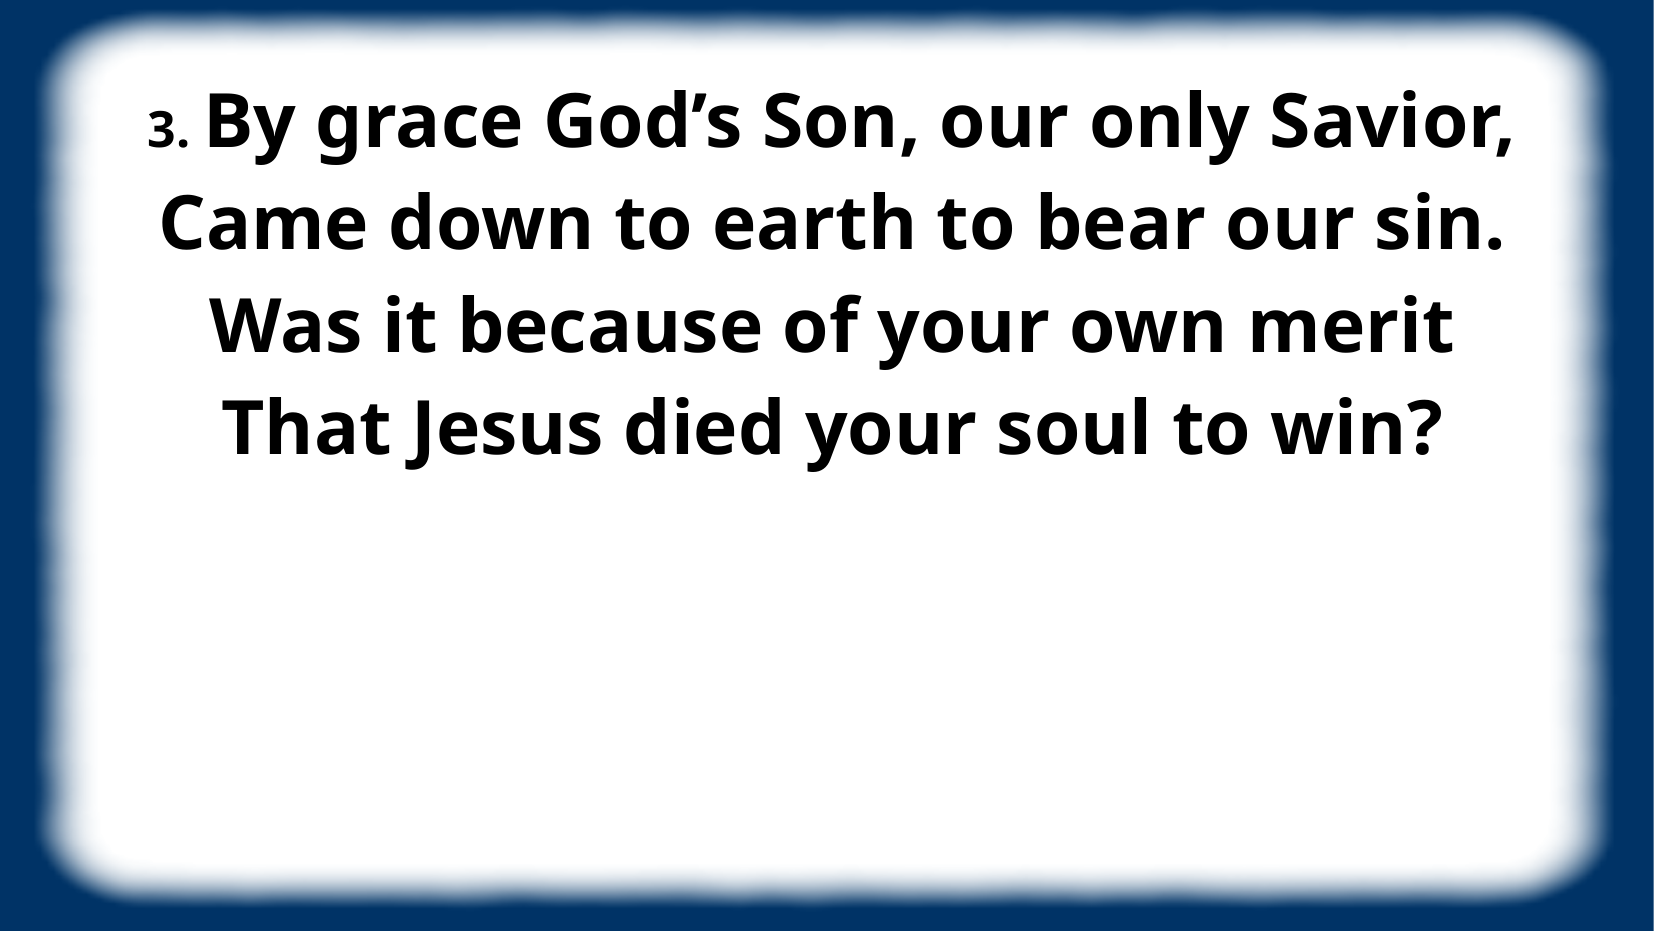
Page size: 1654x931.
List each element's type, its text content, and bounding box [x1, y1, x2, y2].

text_box 3. By grace God’s Son, our only Savior, Came down to earth to bear our sin. Was it because of your own merit That Jesus died your soul to win? [105, 60, 1561, 475]
picture [0, 0, 1654, 931]
